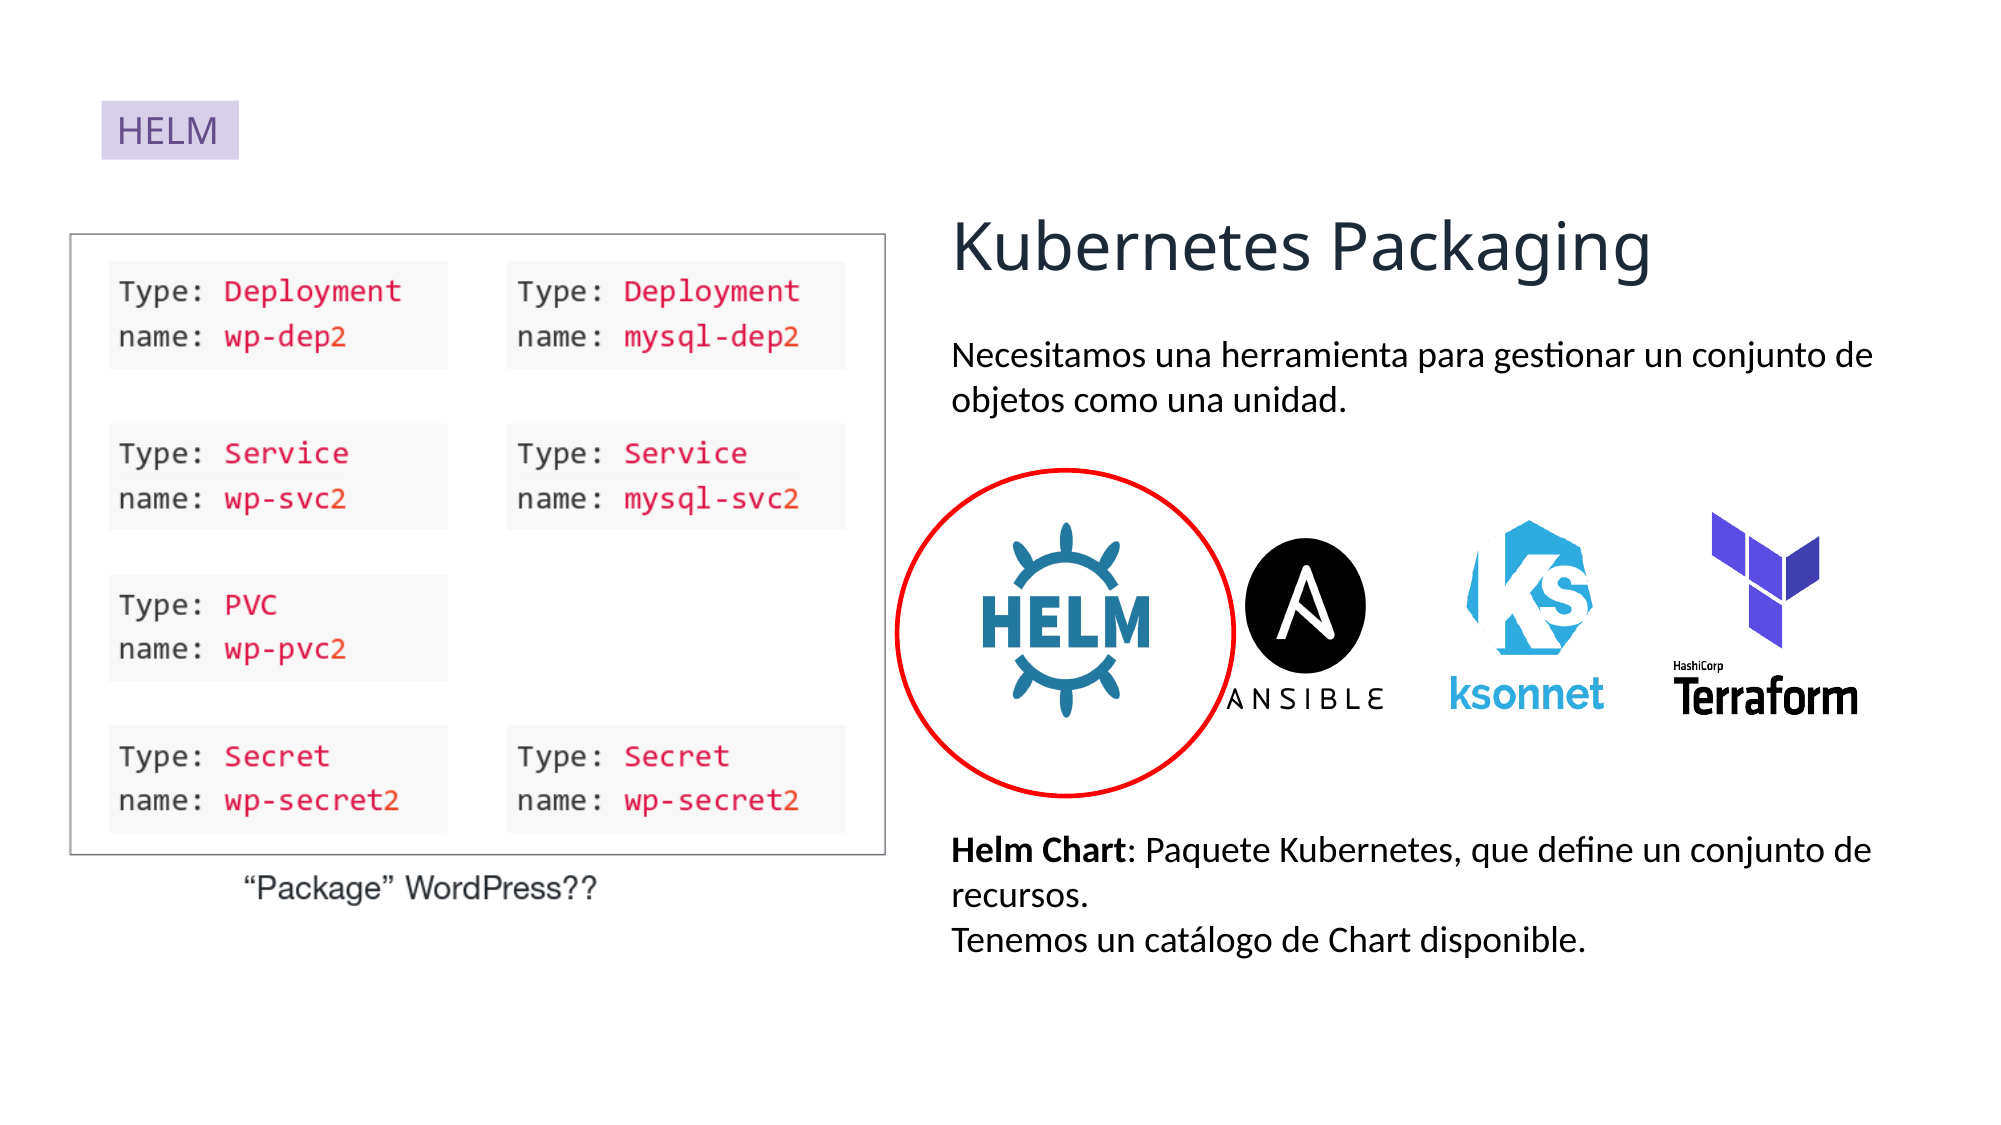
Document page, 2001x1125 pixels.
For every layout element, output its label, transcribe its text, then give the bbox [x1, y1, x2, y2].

text_box Kubernetes Packaging Necesitamos una herramienta para gestionar un conjunto de objetos como una unidad. Helm Chart: Paquete Kubernetes, que define un conjunto de recursos. Tenemos un catálogo de Chart disponible. [936, 205, 1977, 418]
picture [48, 215, 906, 910]
picture [900, 592, 906, 674]
picture [1209, 555, 1231, 712]
picture [1637, 468, 1894, 756]
picture [982, 522, 1149, 718]
picture [1451, 520, 1604, 747]
picture [1209, 519, 1399, 732]
text_box HELM [101, 100, 239, 160]
